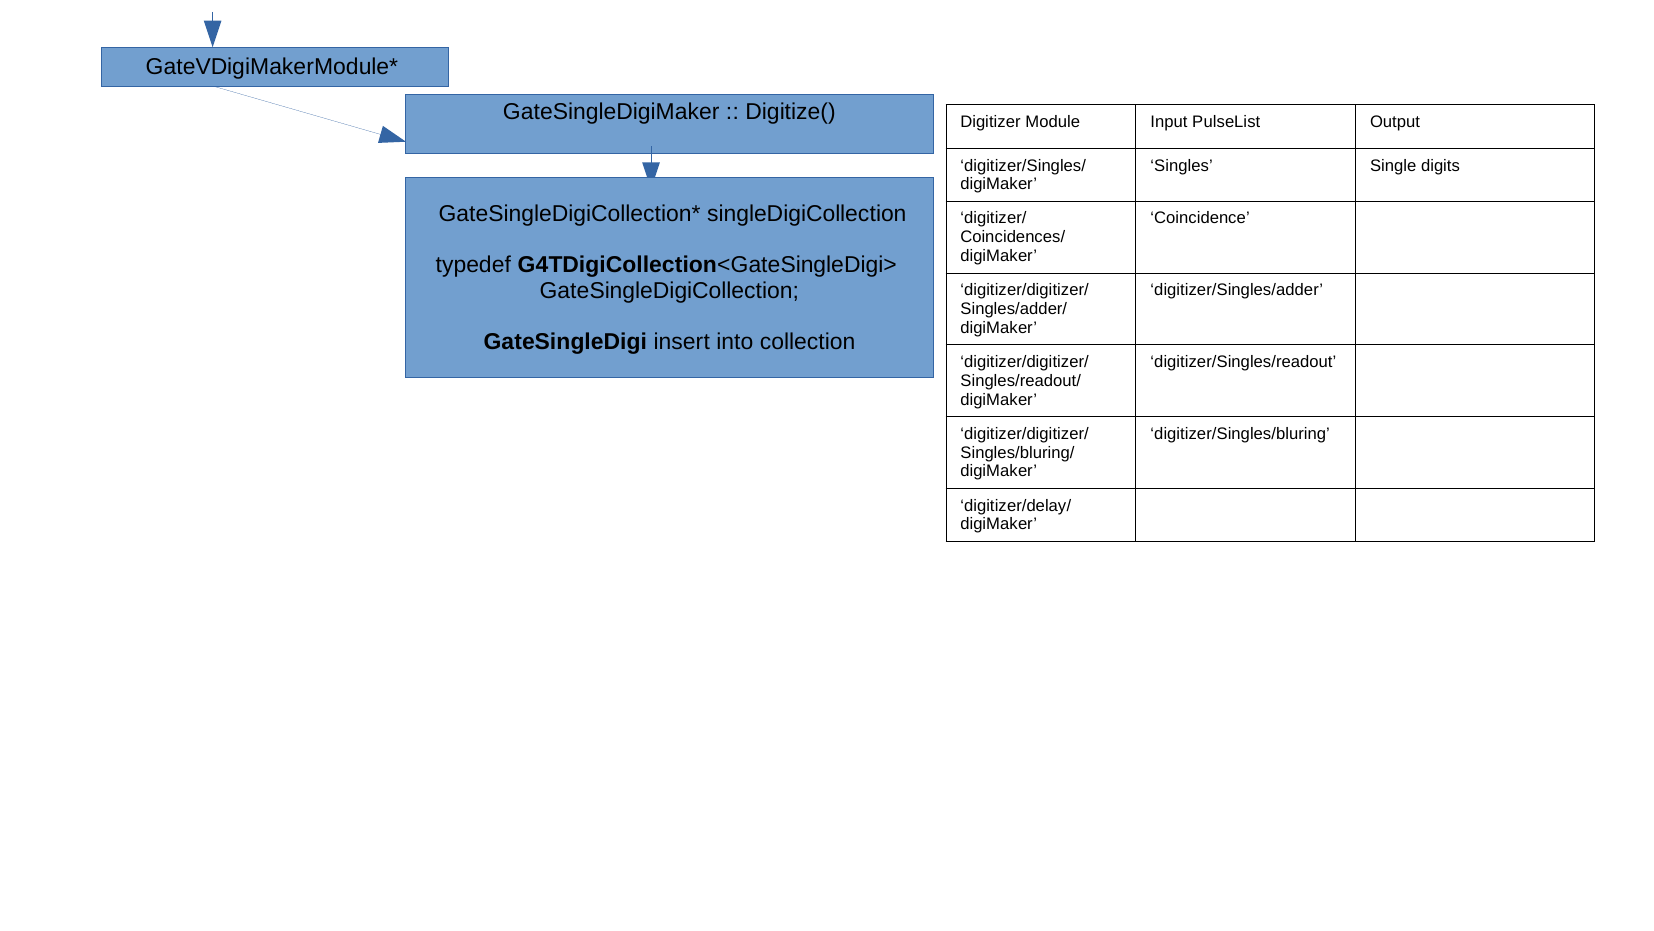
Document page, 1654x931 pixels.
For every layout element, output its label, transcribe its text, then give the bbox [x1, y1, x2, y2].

table_cell [1356, 202, 1594, 273]
table_cell ‘Coincidence’ [1136, 202, 1355, 273]
table_header Input PulseList [1136, 105, 1355, 148]
table_cell Single digits [1356, 149, 1594, 201]
table_cell [1356, 274, 1594, 344]
table_cell [1356, 345, 1594, 416]
table_cell ‘digitizer/delay/digiMaker’ [947, 489, 1135, 541]
table_cell ‘digitizer/Coincidences/digiMaker’ [947, 202, 1135, 273]
table_cell ‘Singles’ [1136, 149, 1355, 201]
table_cell ‘digitizer/Singles/adder’ [1136, 274, 1355, 344]
table_cell ‘digitizer/digitizer/Singles/bluring/digiMaker’ [947, 417, 1135, 488]
table_header Output [1356, 105, 1594, 148]
table_cell ‘digitizer/Singles/digiMaker’ [947, 149, 1135, 201]
table_cell ‘digitizer/Singles/bluring’ [1136, 417, 1355, 488]
table_cell [1356, 417, 1594, 488]
table_cell ‘digitizer/digitizer/Singles/readout/digiMaker’ [947, 345, 1135, 416]
table_cell [1136, 489, 1355, 541]
text_box GateSingleDigiCollection* singleDigiCollection typedef G4TDigiCollection<GateSingleDigi> GateSingleDigiCollection; GateSingleDigi insert into collection [405, 177, 934, 378]
table_header Digitizer Module [947, 105, 1135, 148]
table_cell [1356, 489, 1594, 541]
table_cell ‘digitizer/digitizer/Singles/adder/digiMaker’ [947, 274, 1135, 344]
text_box GateVDigiMakerModule* [101, 47, 449, 87]
text_box GateSingleDigiMaker :: Digitize() [405, 94, 934, 154]
table_cell ‘digitizer/Singles/readout’ [1136, 345, 1355, 416]
